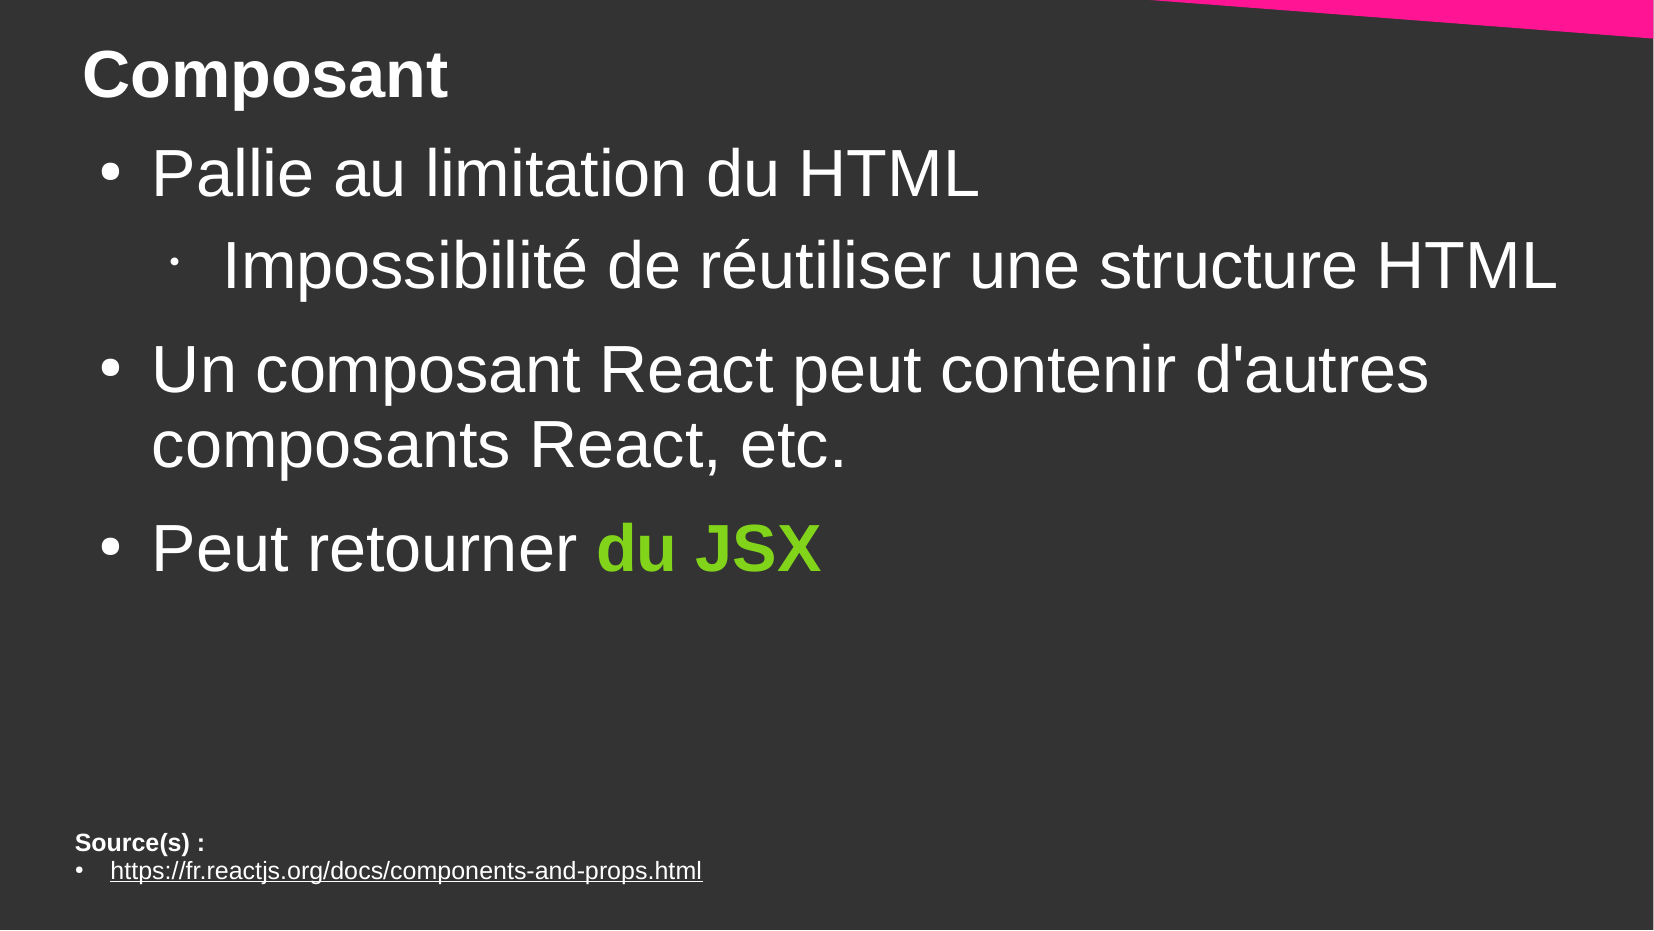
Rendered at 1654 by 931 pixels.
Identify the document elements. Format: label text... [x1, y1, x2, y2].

text_box Source(s) : https://fr.reactjs.org/docs/components-and-props.html [60, 821, 1546, 921]
list Pallie au limitation du HTML Impossibilité de réutiliser une structure HTML Un composant React peut contenir d'autres composants React, etc. Peut retourner du JSX [80, 135, 1620, 768]
text_box [1150, 0, 1654, 39]
title Composant [82, 37, 1571, 112]
